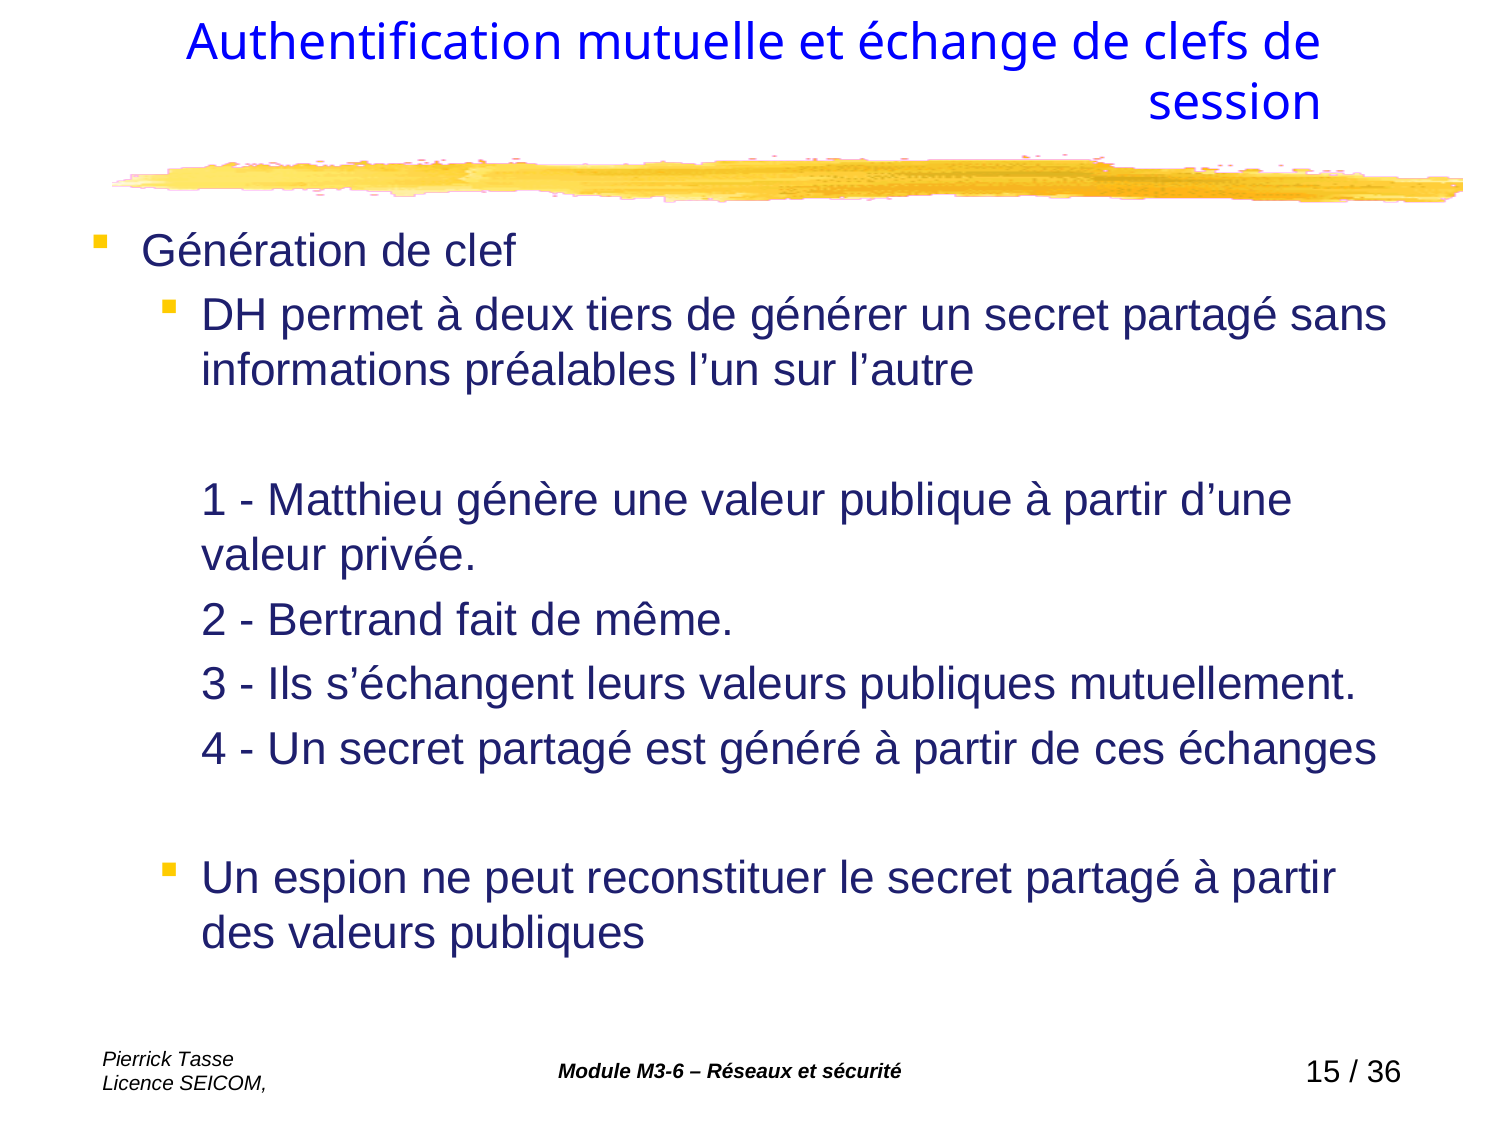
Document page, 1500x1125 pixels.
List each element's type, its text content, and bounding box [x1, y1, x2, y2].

title Authentification mutuelle et échange de clefs de session [62, 2, 1338, 138]
list Génération de clef DH permet à deux tiers de générer un secret partagé sans informations préalables l’un sur l’autre 1 - Matthieu génère une valeur publique à partir d’une valeur privée. 2 - Bertrand fait de même. 3 - Ils s’échangent leurs valeurs publiques mutuellement. 4 - Un secret partagé est généré à partir de ces échanges Un espion ne peut reconstituer le secret partagé à partir des valeurs publiques [74, 212, 1417, 1016]
picture [112, 149, 1463, 213]
